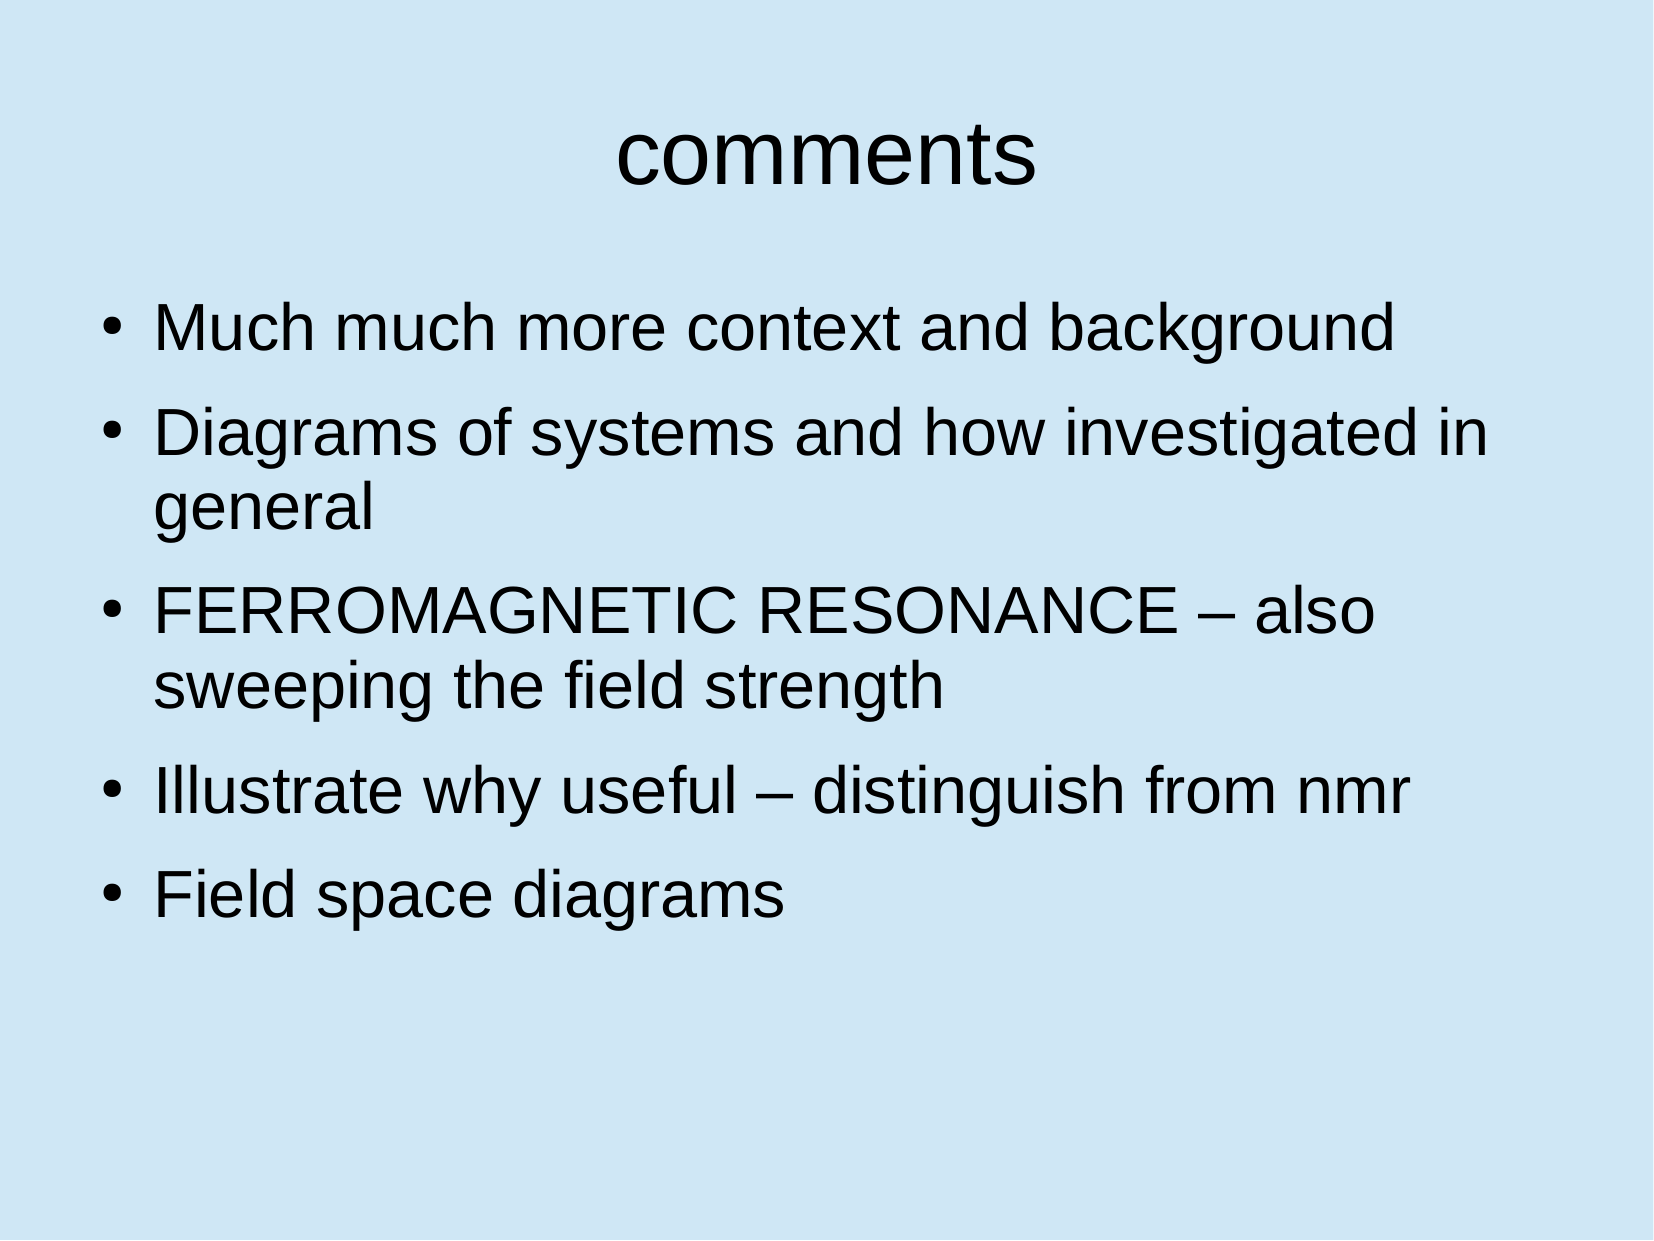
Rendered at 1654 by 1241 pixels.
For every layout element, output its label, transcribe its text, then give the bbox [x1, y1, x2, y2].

list Much much more context and background Diagrams of systems and how investigated in general FERROMAGNETIC RESONANCE – also sweeping the field strength Illustrate why useful – distinguish from nmr Field space diagrams [82, 290, 1571, 1010]
title comments [82, 49, 1571, 257]
